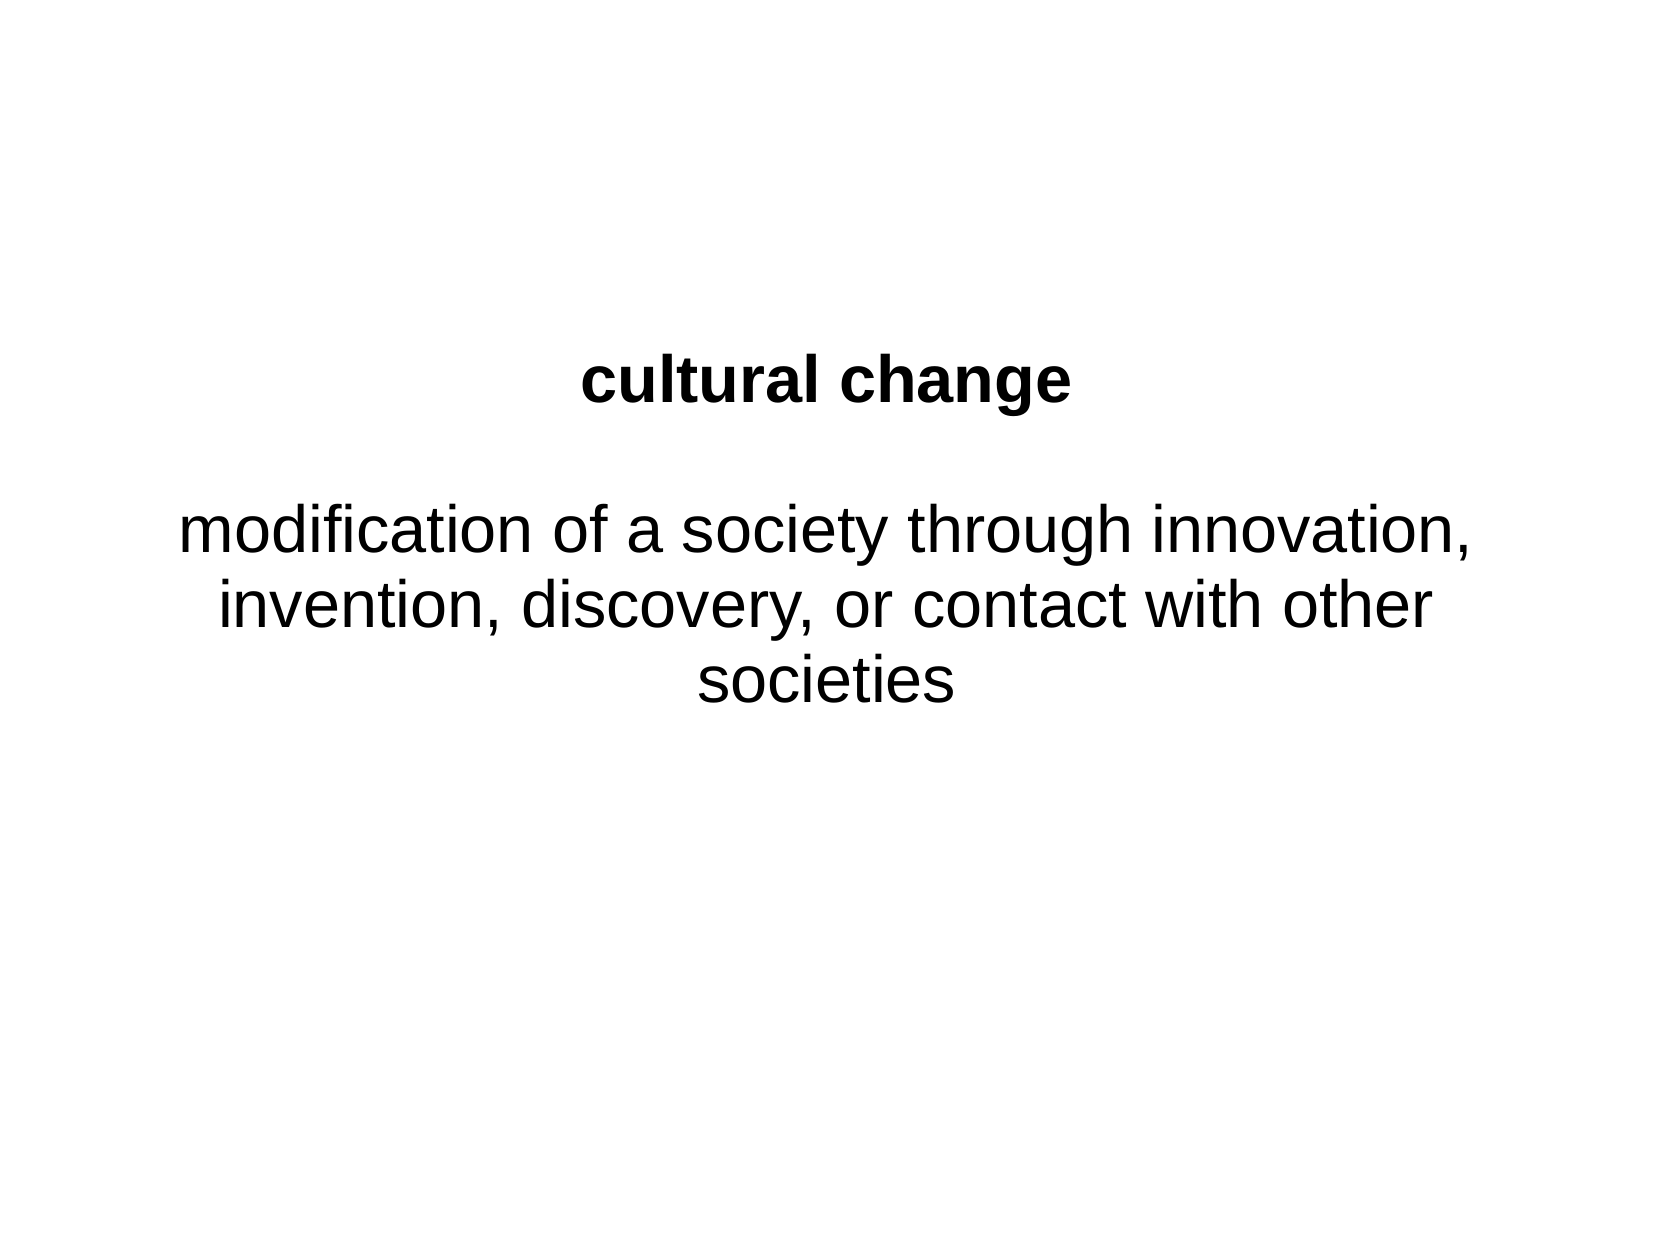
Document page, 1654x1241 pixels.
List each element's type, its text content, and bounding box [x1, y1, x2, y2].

subtitle cultural change modification of a society through innovation, invention, discovery, or contact with other societies [82, 49, 1571, 1010]
